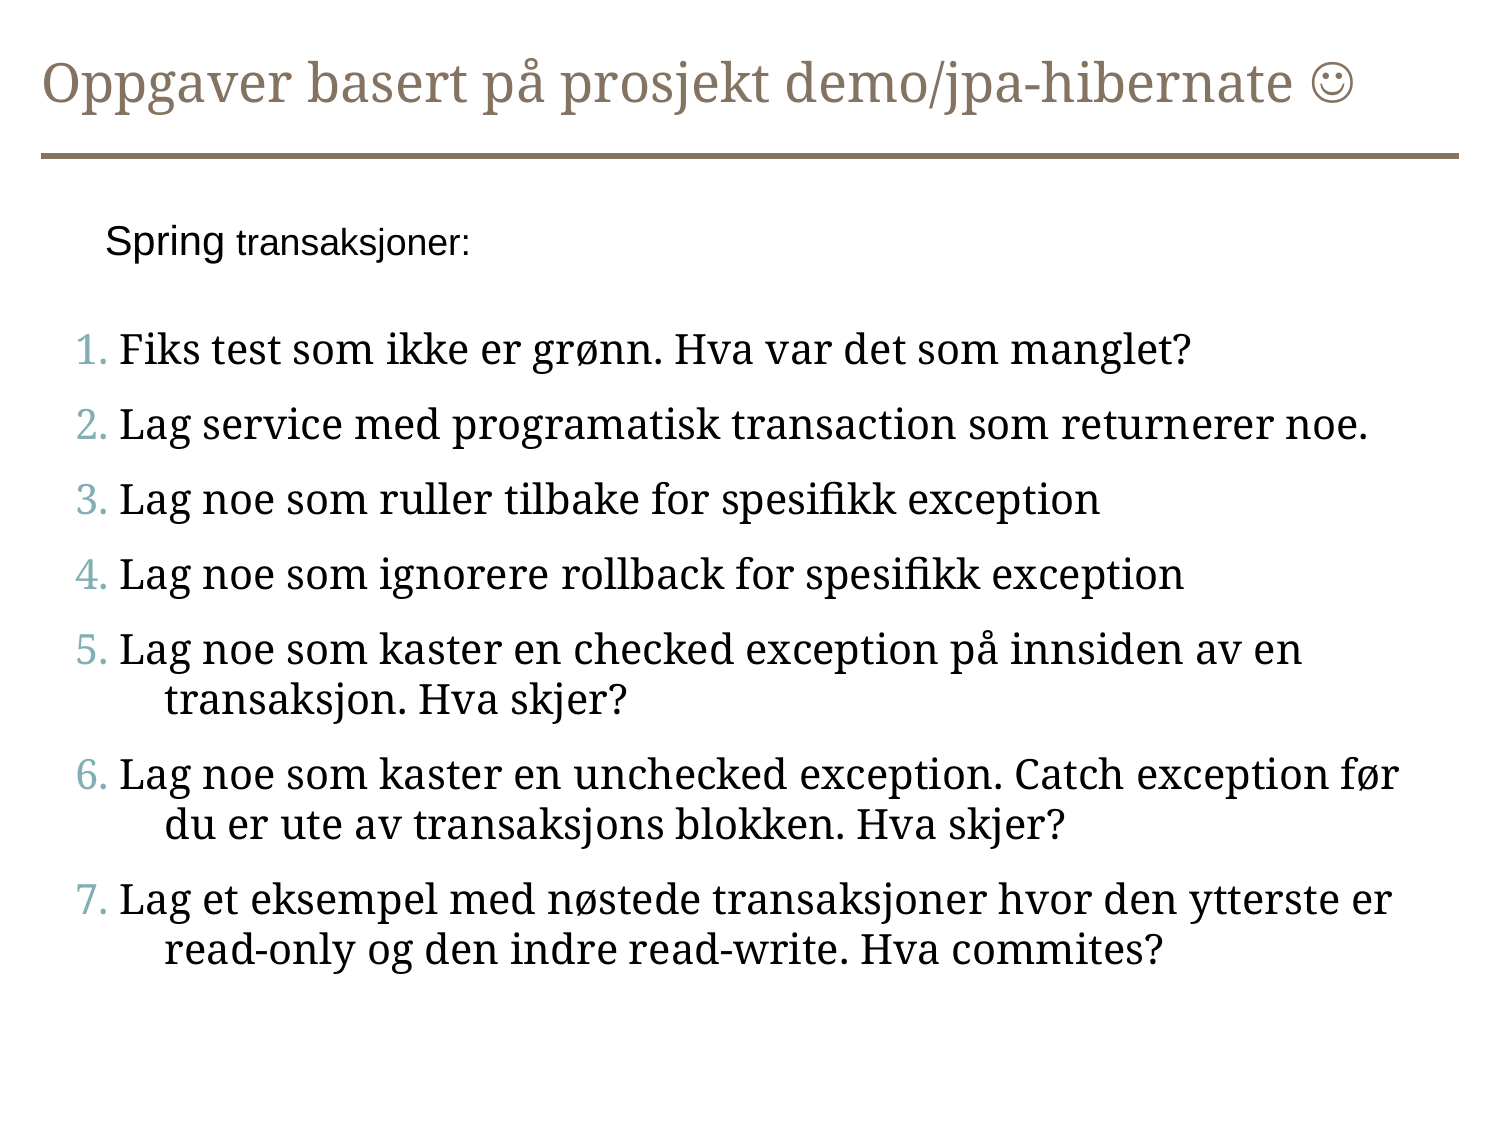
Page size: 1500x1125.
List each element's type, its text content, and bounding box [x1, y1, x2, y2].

list Fiks test som ikke er grønn. Hva var det som manglet? Lag service med programatisk transaction som returnerer noe. Lag noe som ruller tilbake for spesifikk exception Lag noe som ignorere rollback for spesifikk exception Lag noe som kaster en checked exception på innsiden av en transaksjon. Hva skjer? Lag noe som kaster en unchecked exception. Catch exception før du er ute av transaksjons blokken. Hva skjer? Lag et eksempel med nøstede transaksjoner hvor den ytterste er read-only og den indre read-write. Hva commites? [60, 314, 1474, 1006]
title Oppgaver basert på prosjekt demo/jpa-hibernate  [40, 27, 1459, 146]
text_box Spring transaksjoner: [90, 210, 486, 272]
